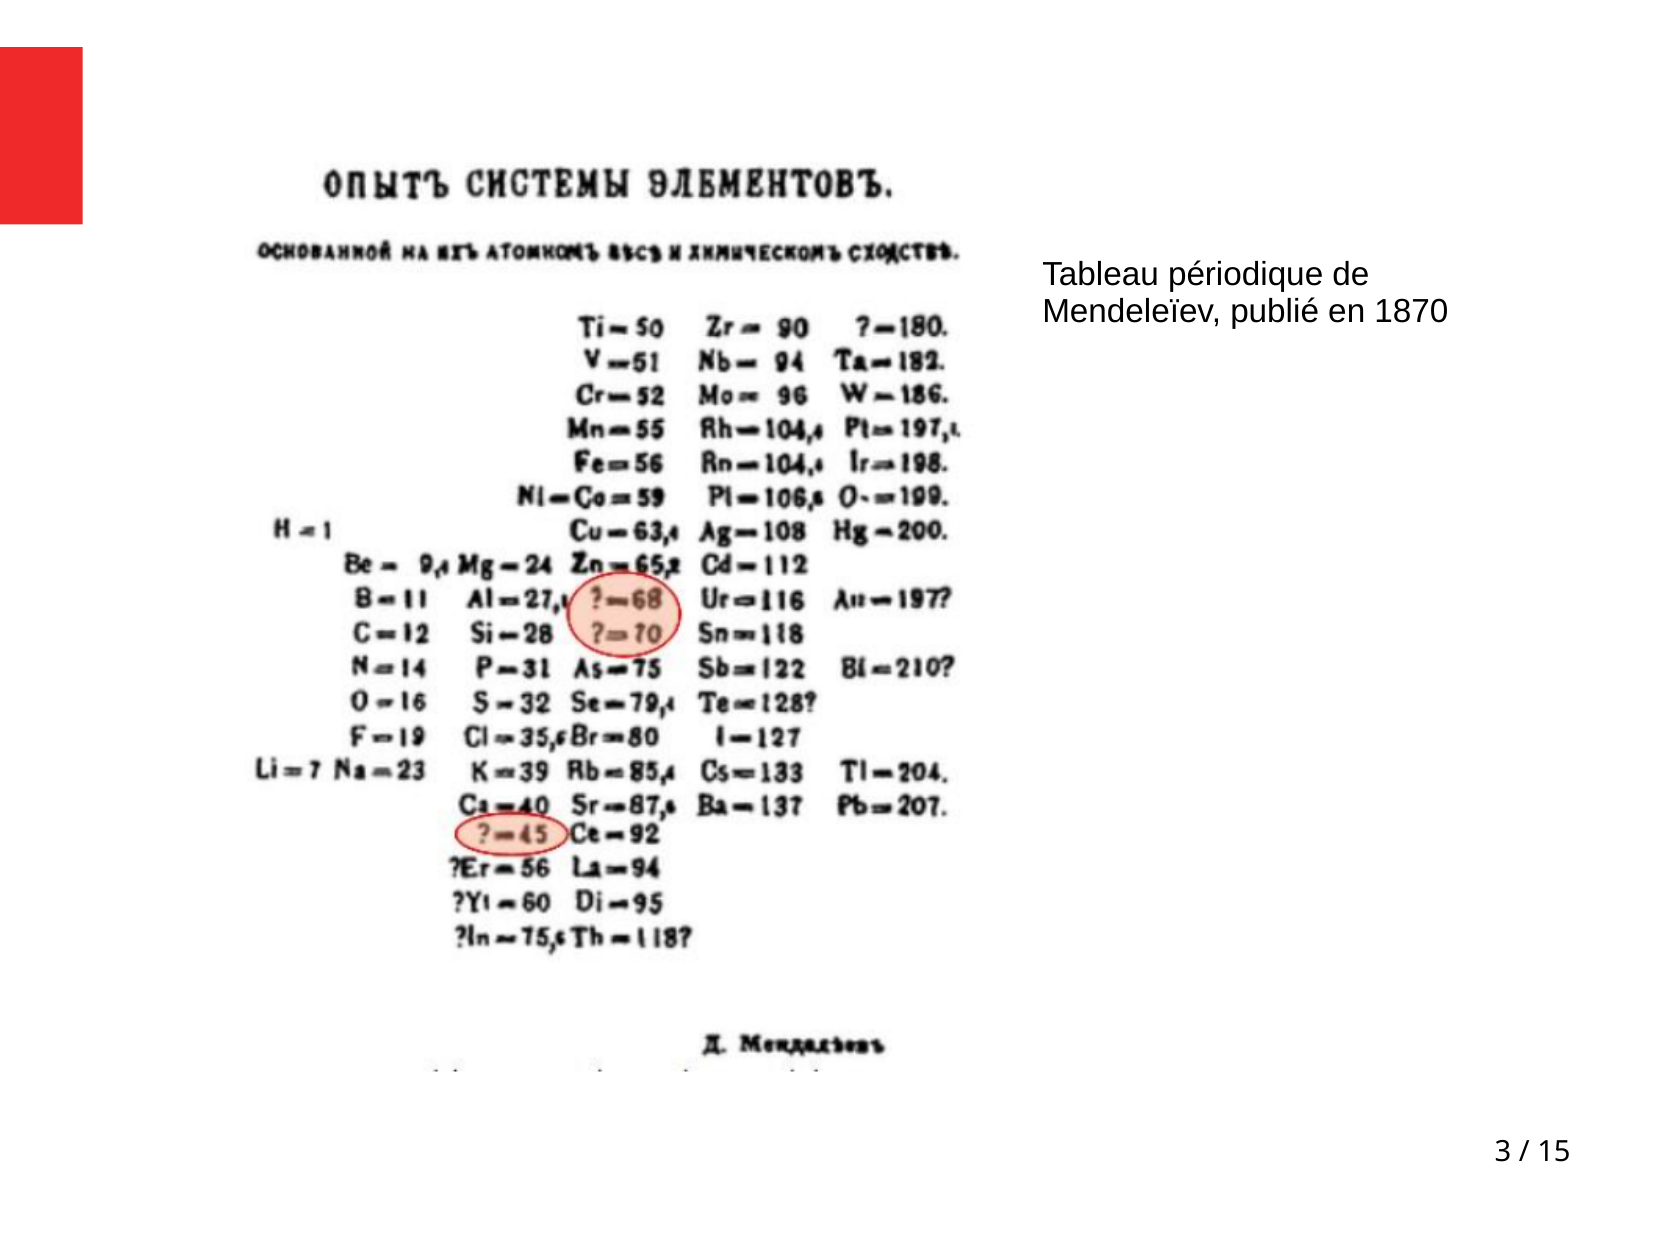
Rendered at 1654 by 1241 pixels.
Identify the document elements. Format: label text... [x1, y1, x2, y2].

text_box Tableau périodique de Mendeleïev, publié en 1870 [1027, 248, 1524, 389]
picture [236, 141, 990, 1078]
